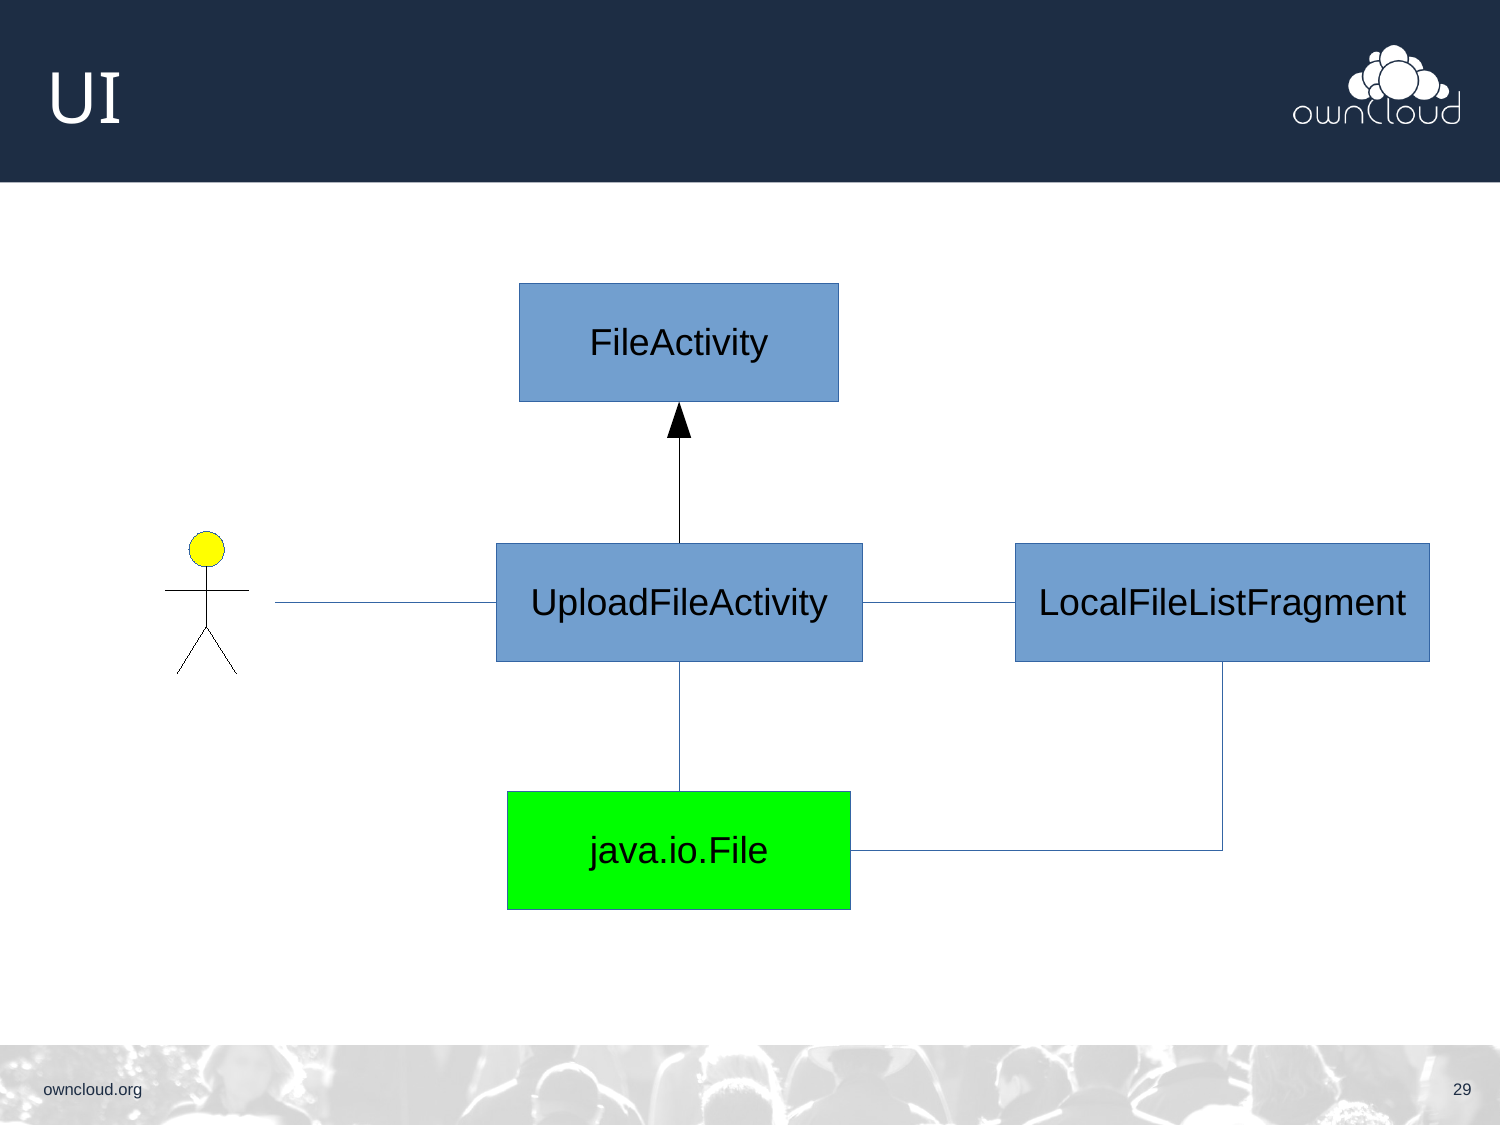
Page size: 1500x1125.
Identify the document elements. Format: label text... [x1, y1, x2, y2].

picture [0, 1045, 1500, 1125]
text_box java.io.File [507, 791, 851, 910]
title UI [46, 5, 1258, 187]
text_box UploadFileActivity [496, 543, 863, 662]
text_box [188, 531, 225, 567]
text_box FileActivity [519, 283, 839, 402]
picture [1293, 45, 1460, 124]
text_box LocalFileListFragment [1015, 543, 1430, 662]
